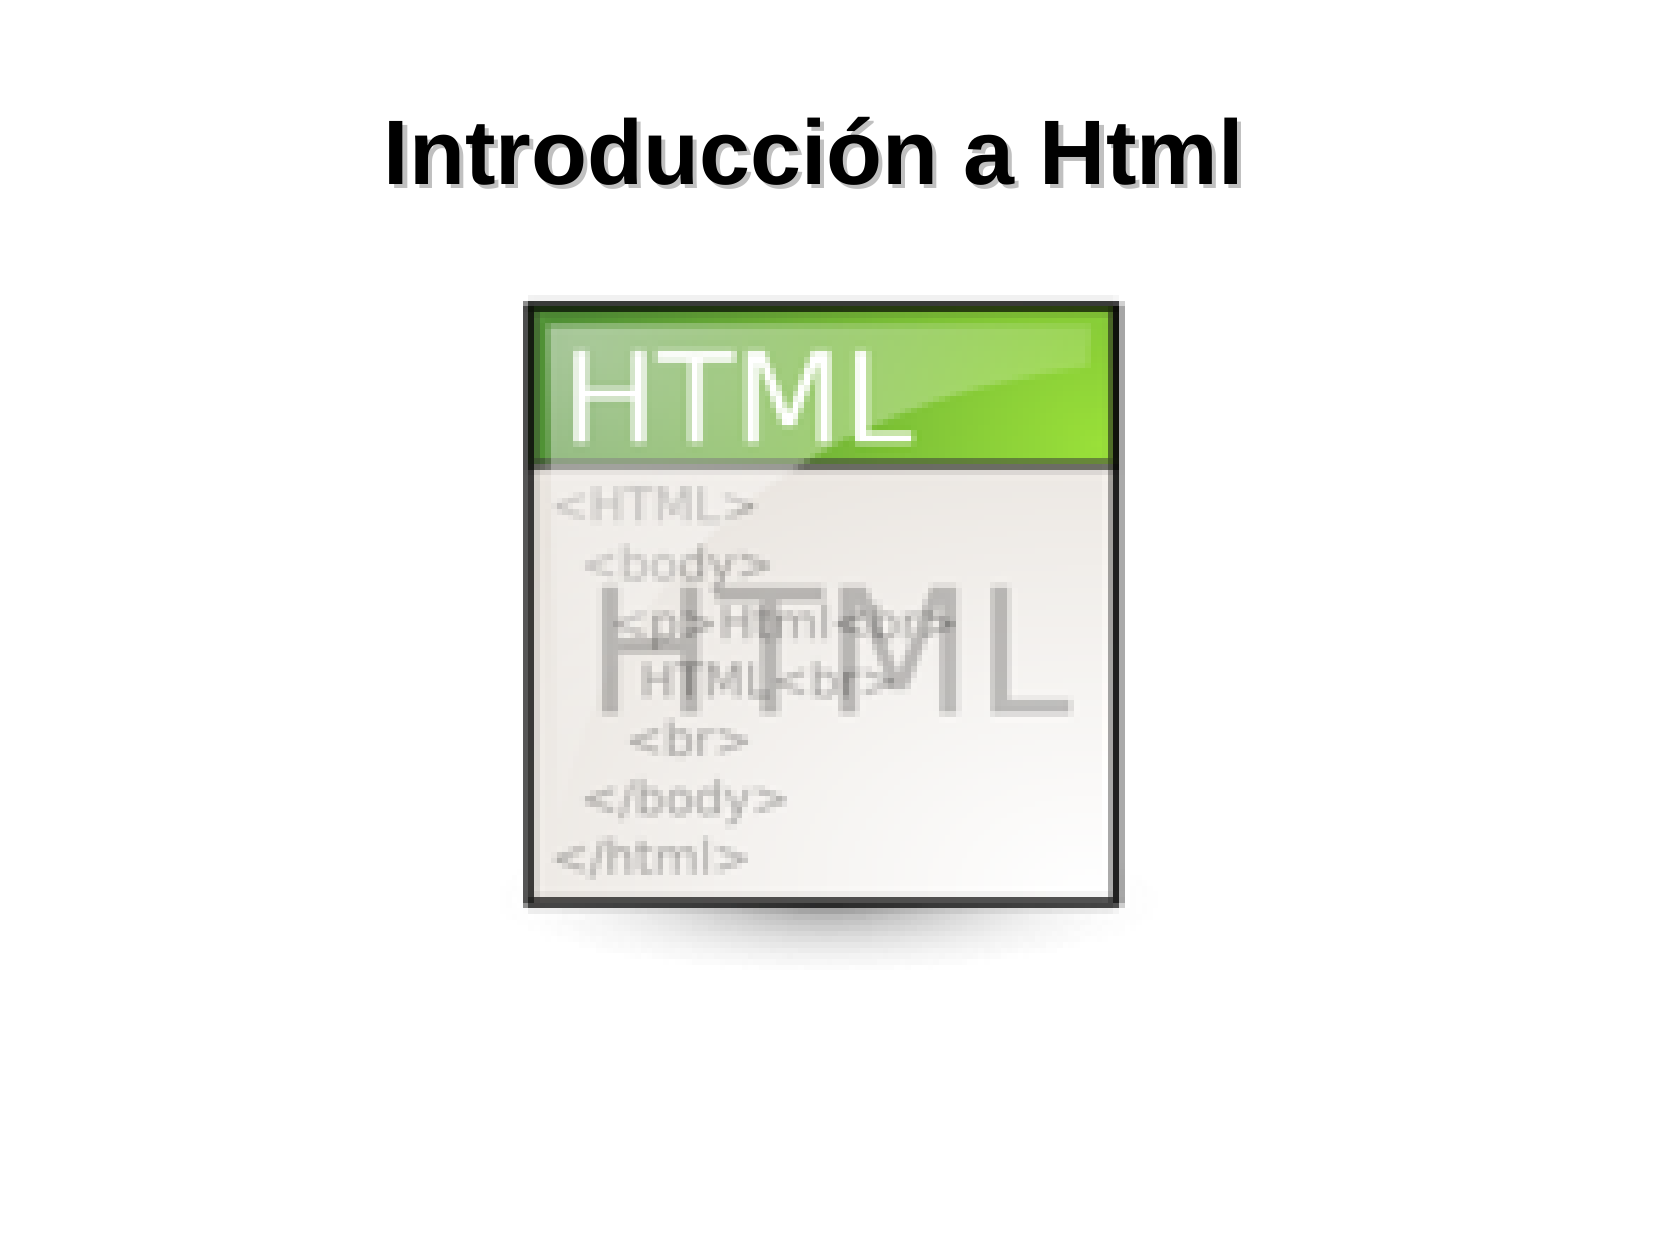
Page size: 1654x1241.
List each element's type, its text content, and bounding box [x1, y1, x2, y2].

title Introducción a Html [82, 49, 1571, 257]
picture [467, 290, 1187, 1010]
